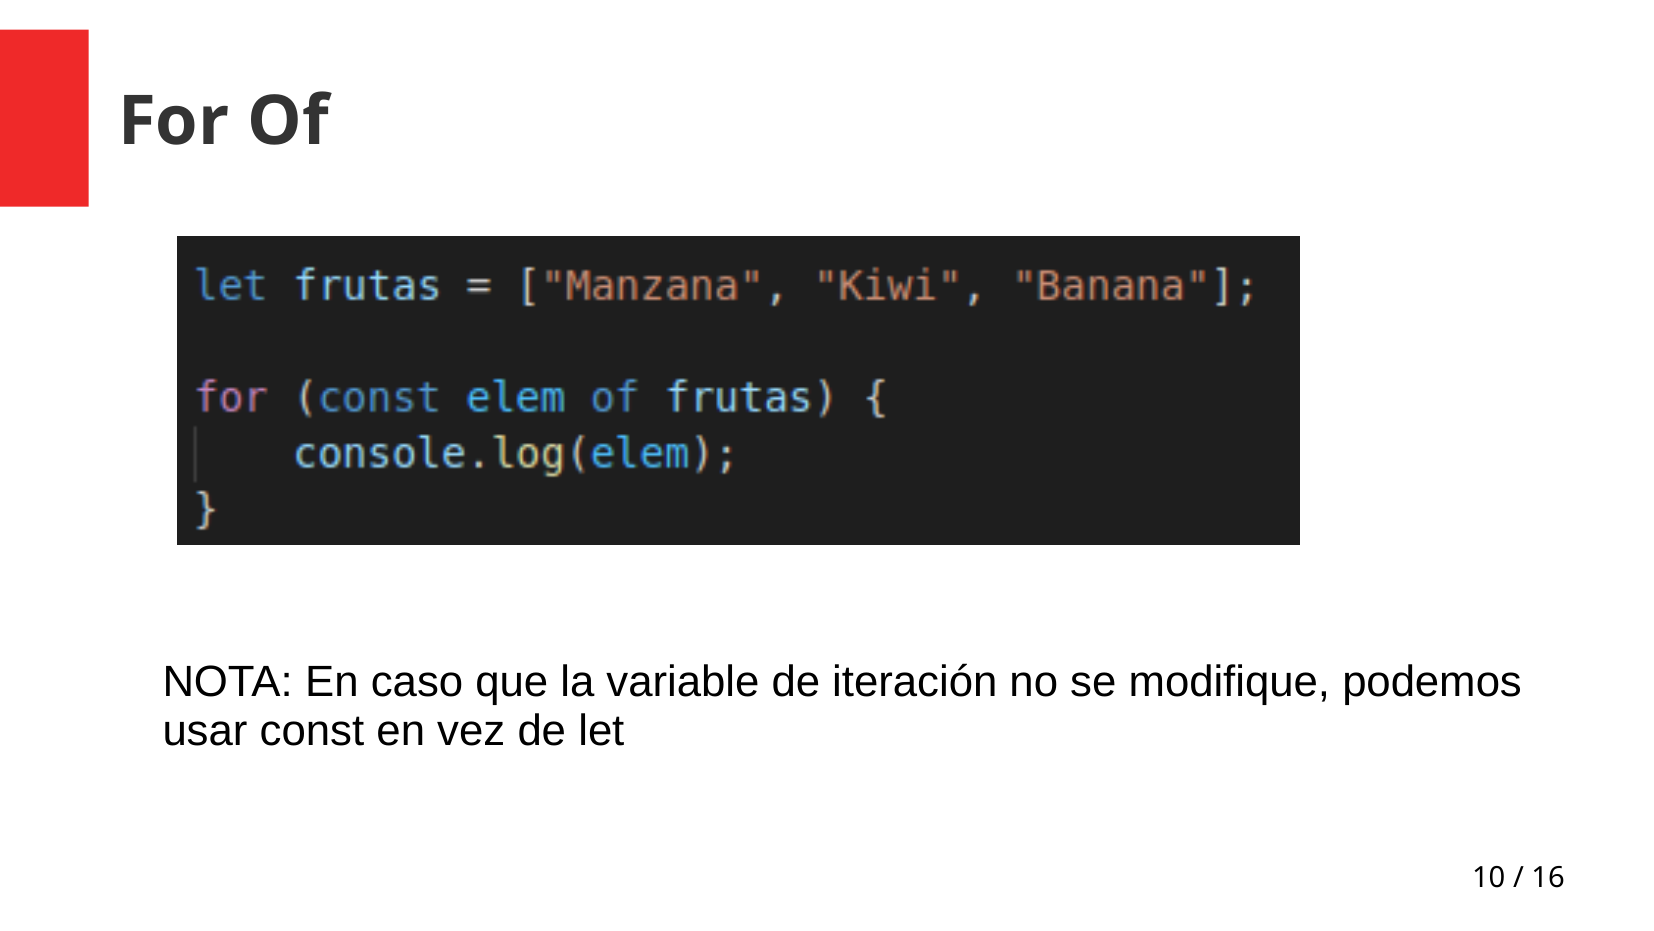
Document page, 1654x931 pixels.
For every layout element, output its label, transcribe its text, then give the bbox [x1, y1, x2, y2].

title For Of [118, 29, 1595, 207]
text_box NOTA: En caso que la variable de iteración no se modifique, podemos usar const en vez de let [147, 649, 1551, 762]
picture [177, 236, 1300, 545]
